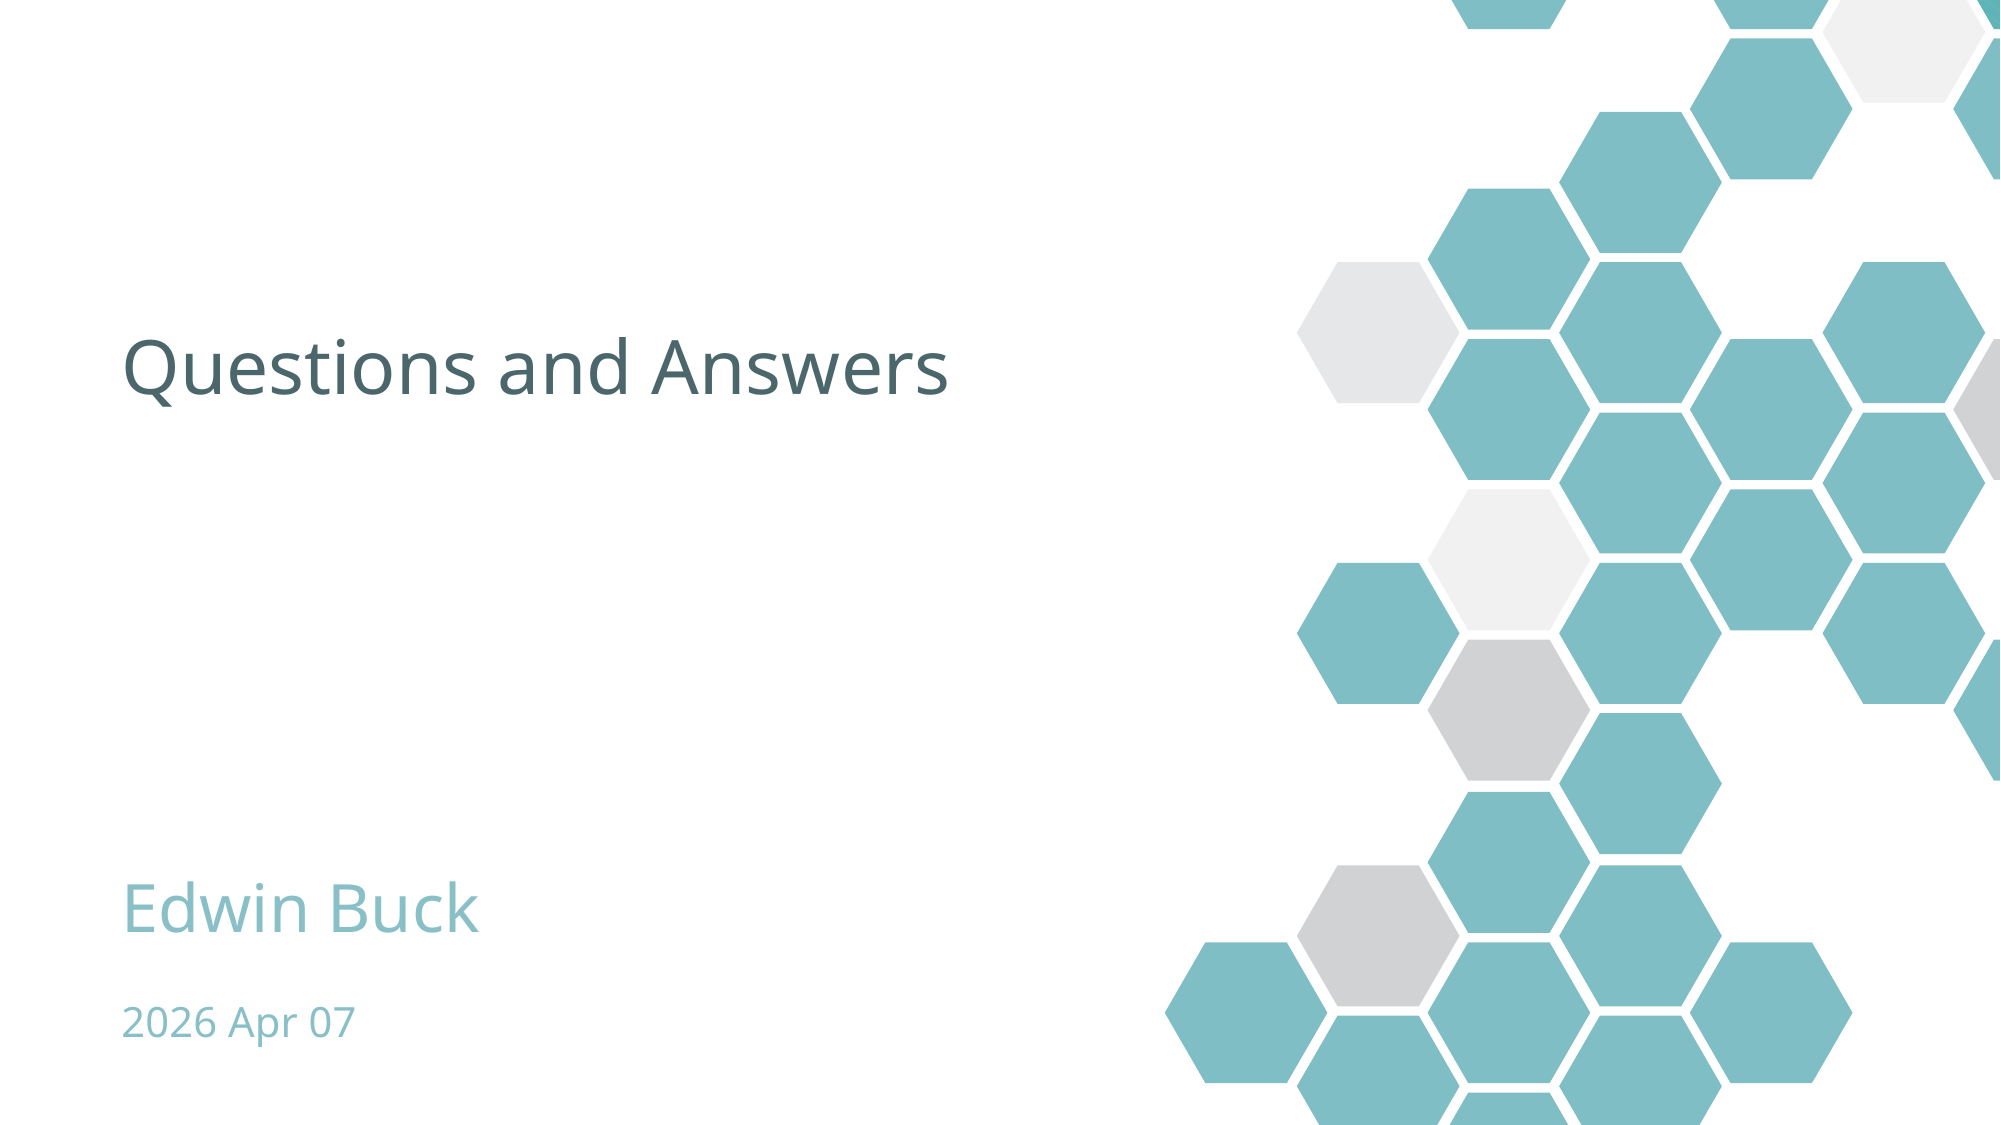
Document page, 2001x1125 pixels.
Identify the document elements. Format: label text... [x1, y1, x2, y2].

picture [1164, 0, 2000, 1125]
text_box Edwin Buck 2026 Apr 07 [106, 858, 1126, 1053]
title Questions and Answers [106, 311, 1479, 547]
